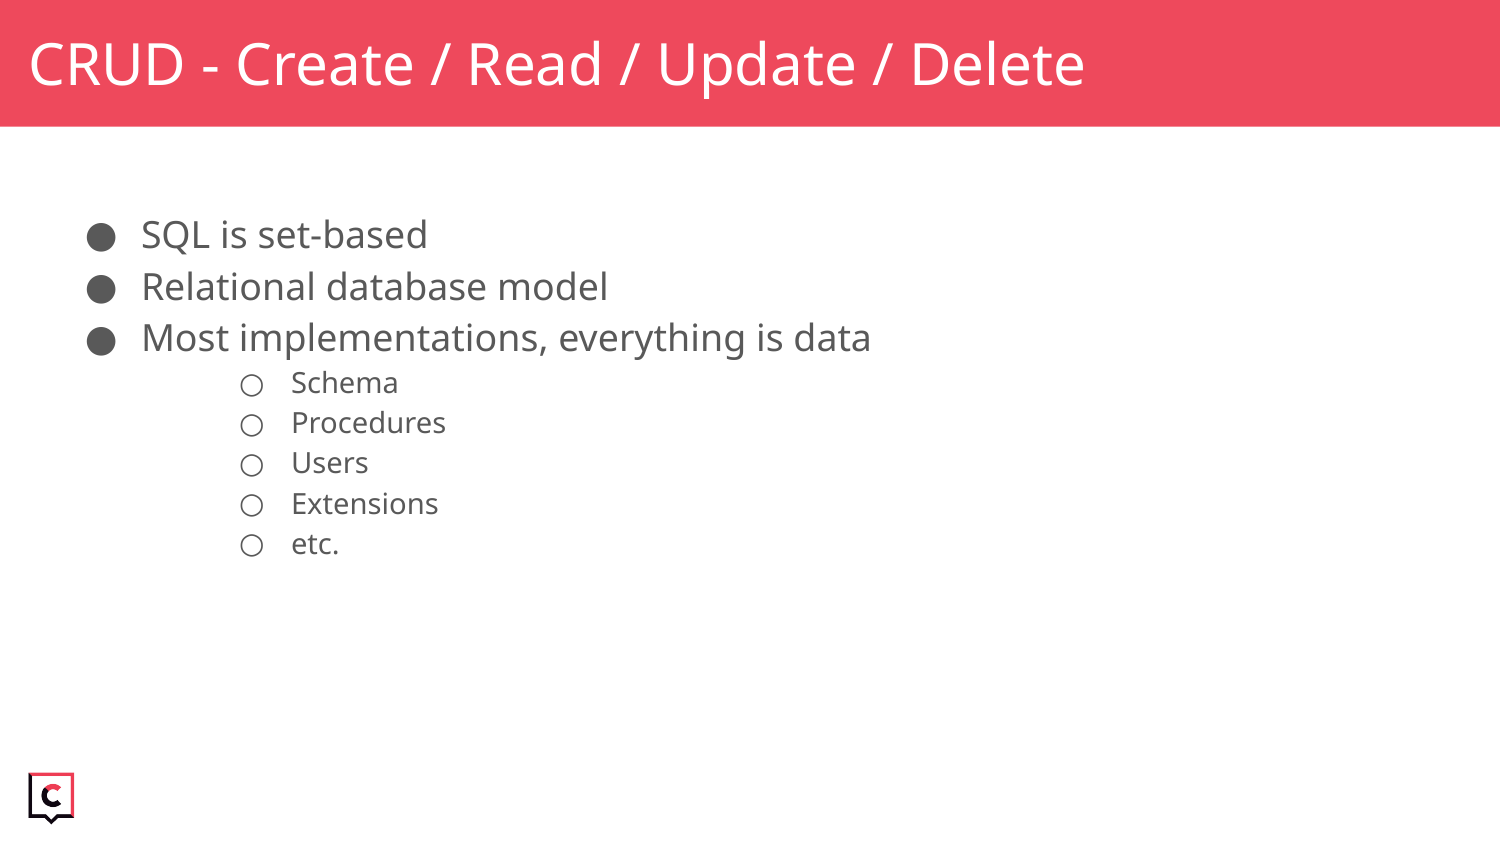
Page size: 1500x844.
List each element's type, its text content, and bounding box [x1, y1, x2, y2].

list SQL is set-based Relational database model Most implementations, everything is data Schema Procedures Users Extensions etc. [51, 189, 1449, 750]
picture [19, 764, 82, 830]
title CRUD - Create / Read / Update / Delete [13, 12, 1412, 107]
